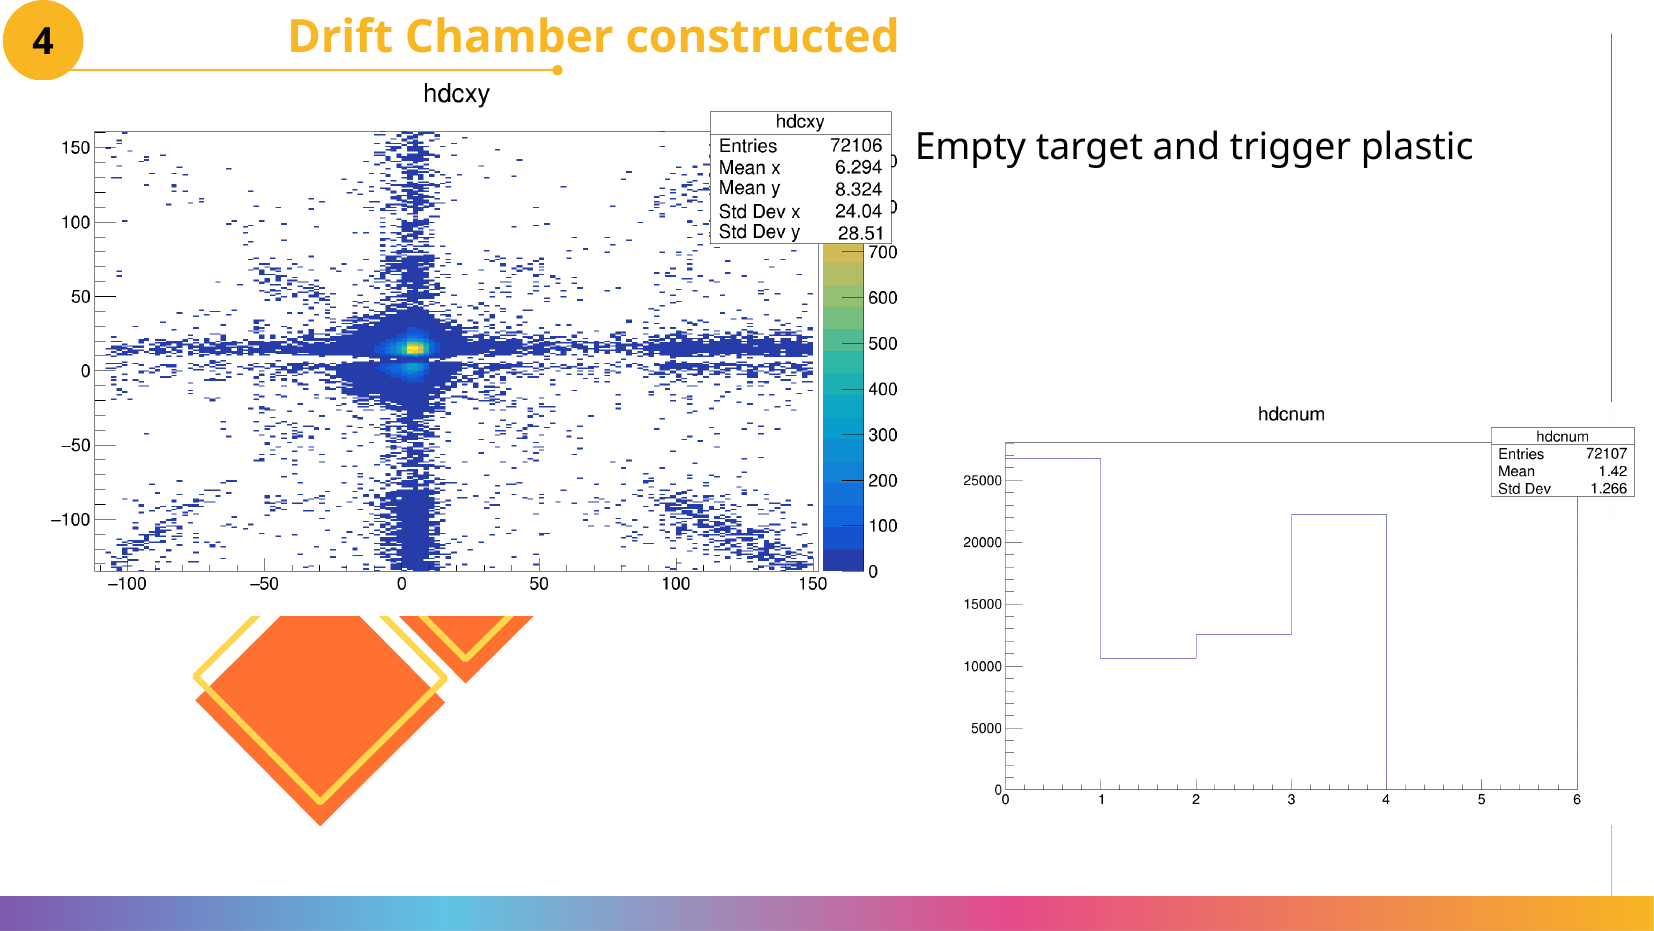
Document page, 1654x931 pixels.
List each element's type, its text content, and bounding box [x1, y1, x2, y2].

picture [0, 896, 1654, 931]
text_box [552, 71, 563, 76]
picture [937, 402, 1642, 826]
title Drift Chamber constructed [0, 0, 901, 71]
picture [8, 80, 901, 616]
text_box 4 [17, 71, 70, 80]
text_box Empty target and trigger plastic [900, 112, 1538, 188]
